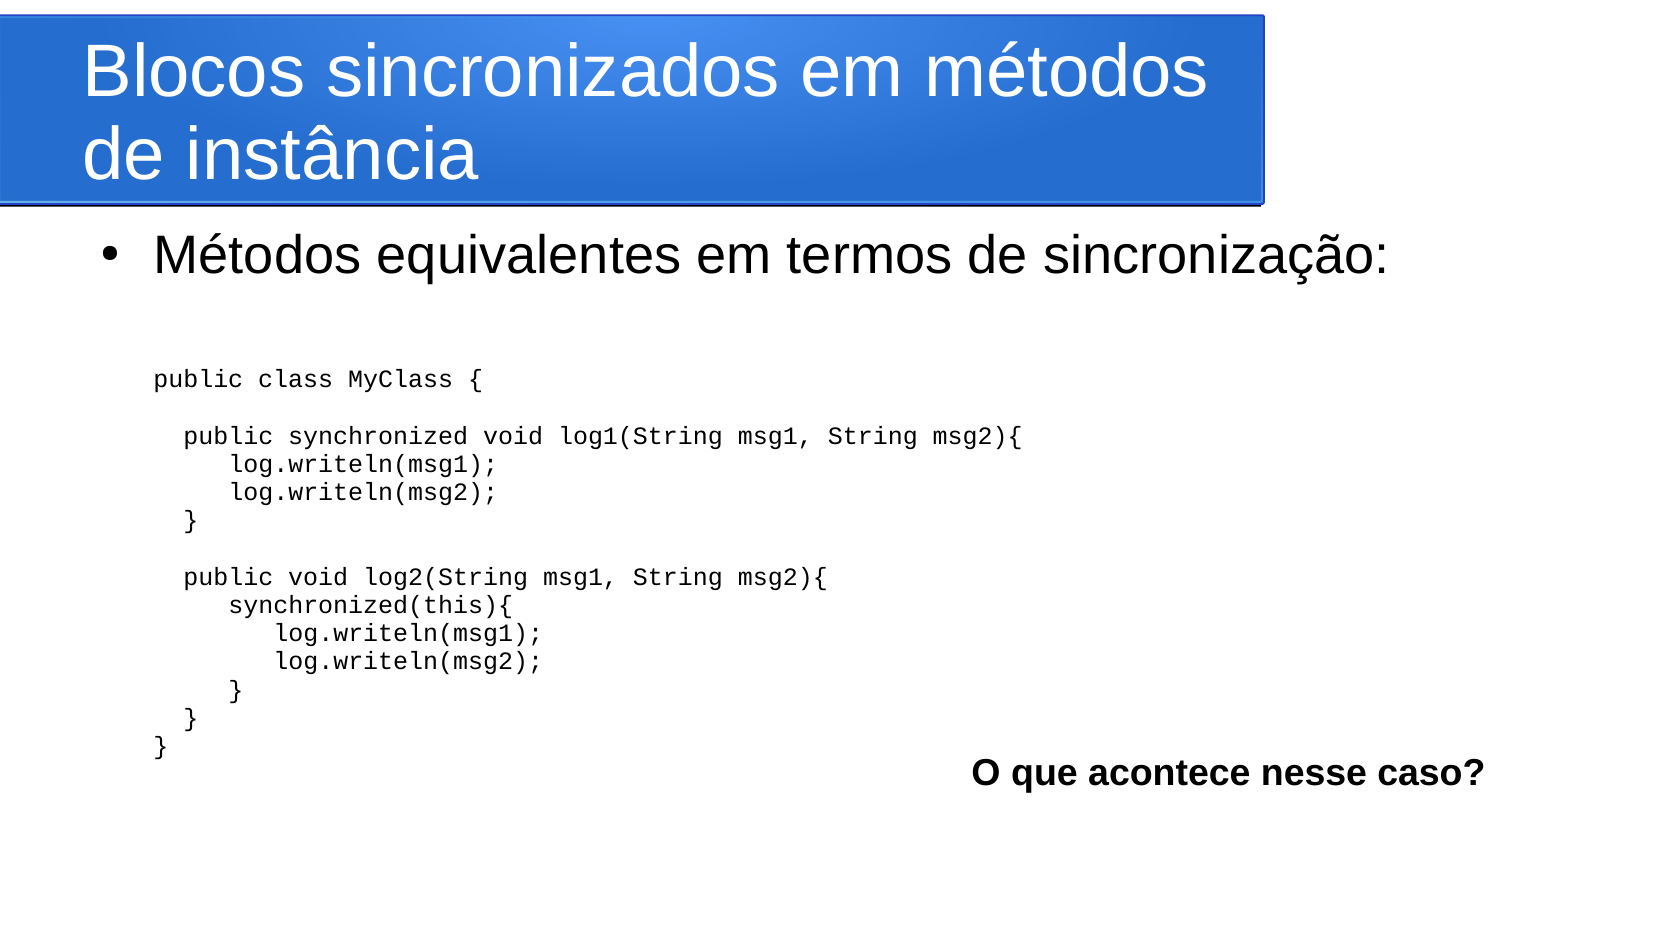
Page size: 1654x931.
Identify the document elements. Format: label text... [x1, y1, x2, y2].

text_box O que acontece nesse caso? [956, 744, 1501, 801]
list Métodos equivalentes em termos de sincronização: [82, 224, 1571, 764]
title Blocos sincronizados em métodos de instância [82, 29, 1235, 196]
text_box public class MyClass { public synchronized void log1(String msg1, String msg2){ log.writeln(msg1); log.writeln(msg2); } public void log2(String msg1, String msg2){ synchronized(this){ log.writeln(msg1); log.writeln(msg2); } } } [108, 359, 1241, 798]
